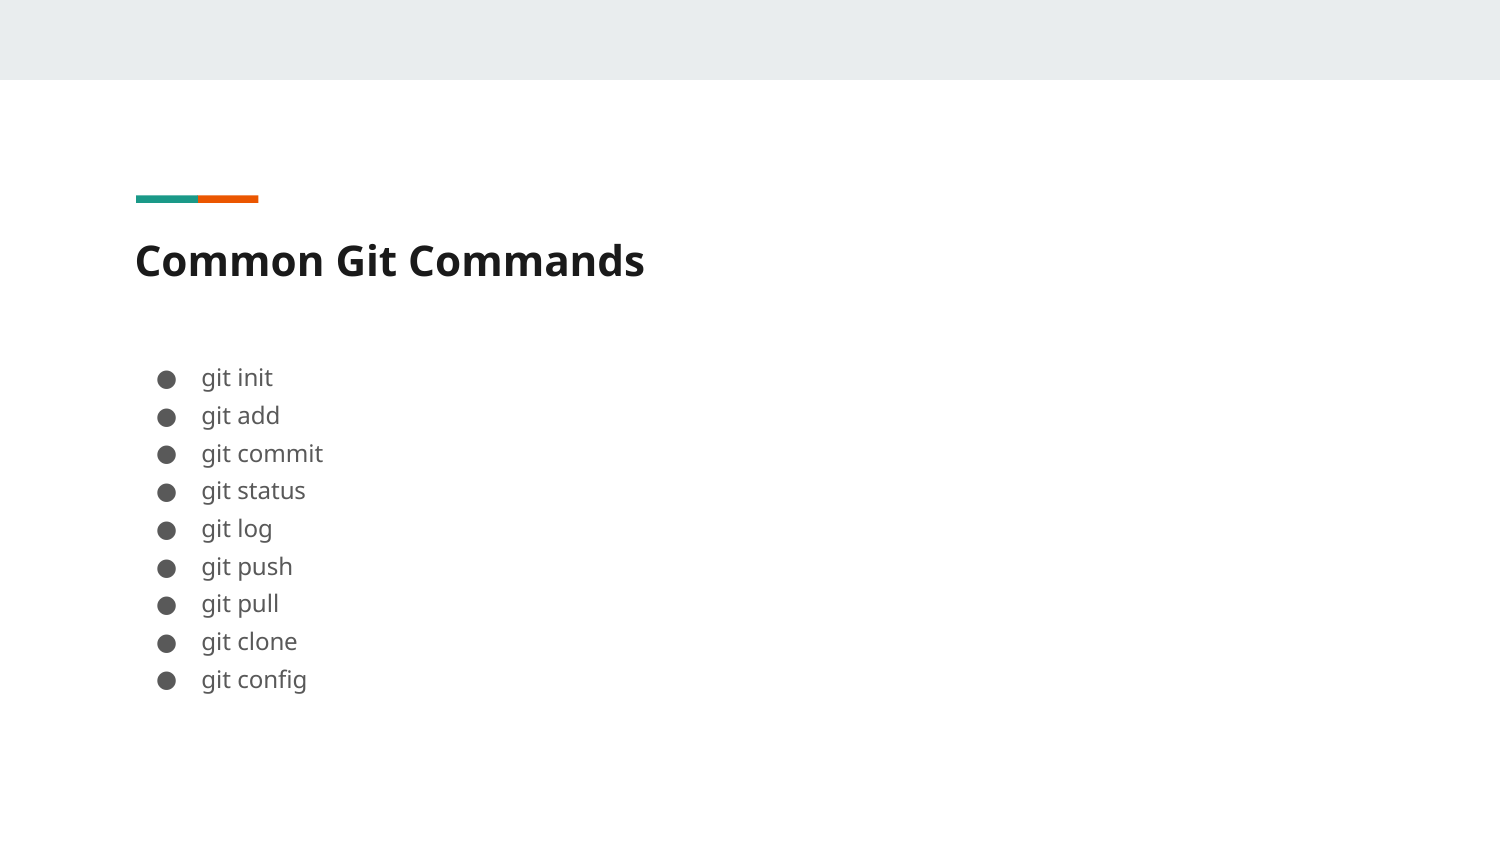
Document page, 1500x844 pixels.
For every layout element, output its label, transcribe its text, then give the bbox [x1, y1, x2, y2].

title Common Git Commands [119, 216, 1381, 305]
list git init git add git commit git status git log git push git pull git clone git config [119, 341, 750, 712]
